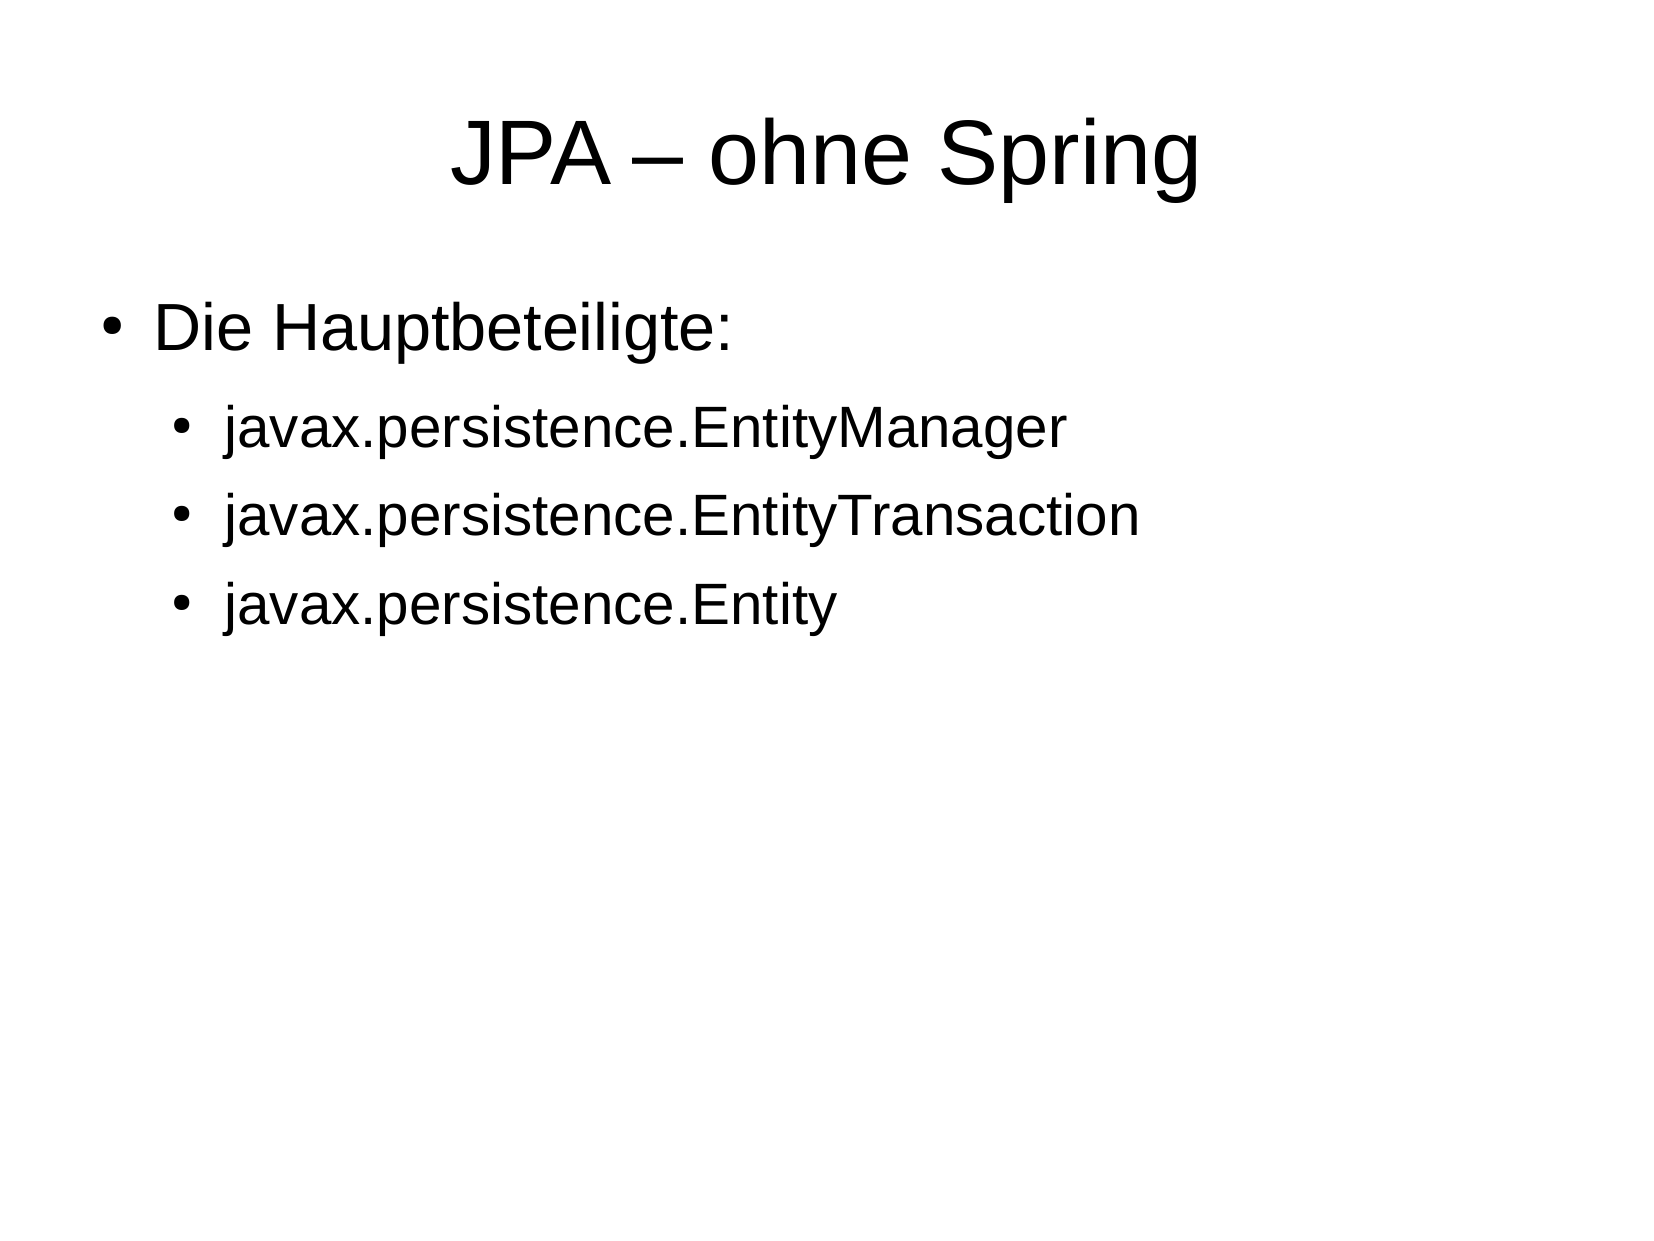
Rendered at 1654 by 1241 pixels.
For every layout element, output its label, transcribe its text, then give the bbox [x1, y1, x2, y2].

list Die Hauptbeteiligte: javax.persistence.EntityManager javax.persistence.EntityTransaction javax.persistence.Entity [82, 290, 1571, 676]
title JPA – ohne Spring [82, 49, 1571, 257]
